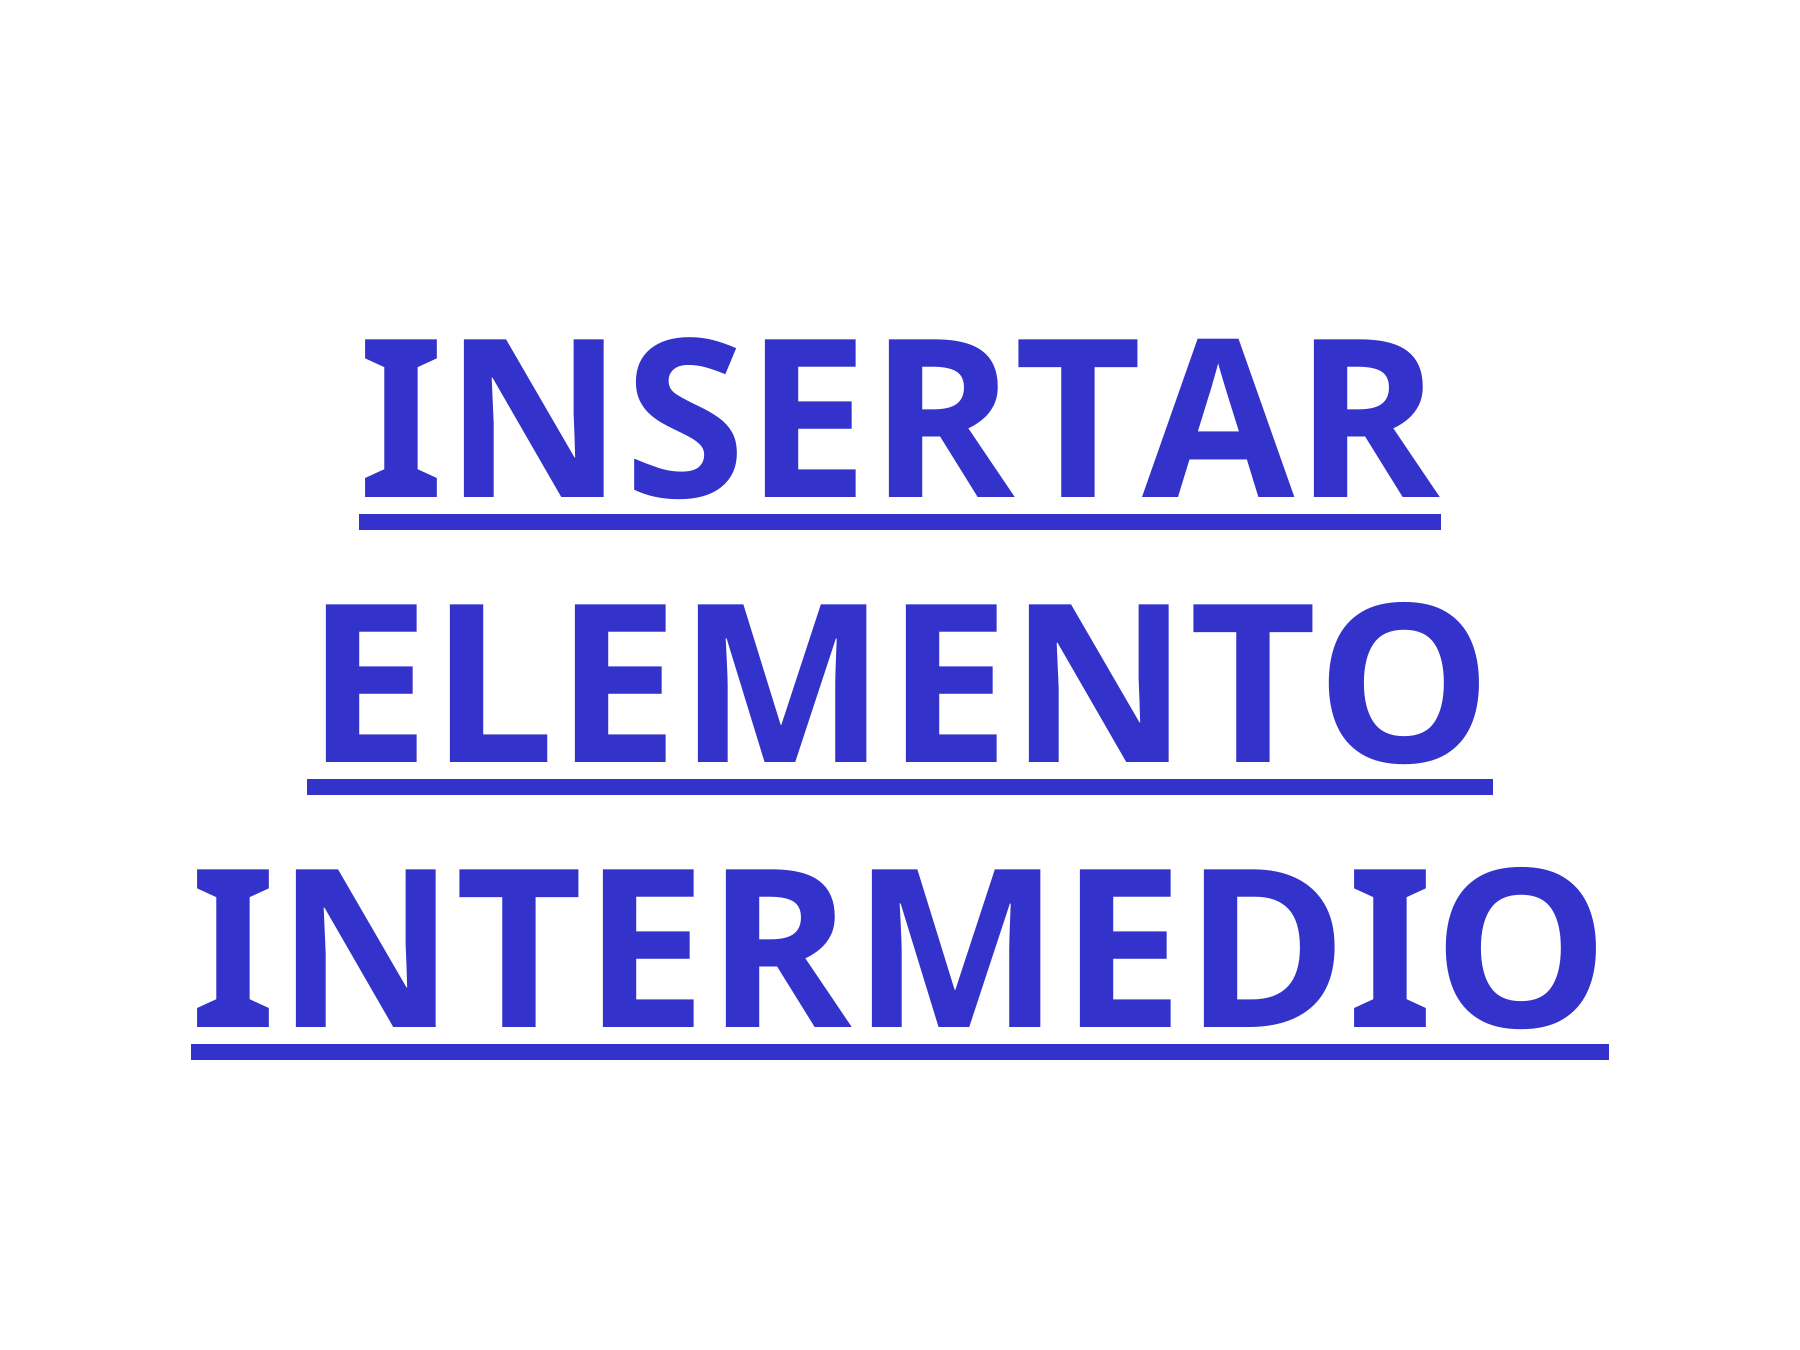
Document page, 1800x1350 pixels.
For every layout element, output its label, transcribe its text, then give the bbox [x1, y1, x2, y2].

text_box INSERTAR ELEMENTO INTERMEDIO [0, 268, 1800, 1082]
